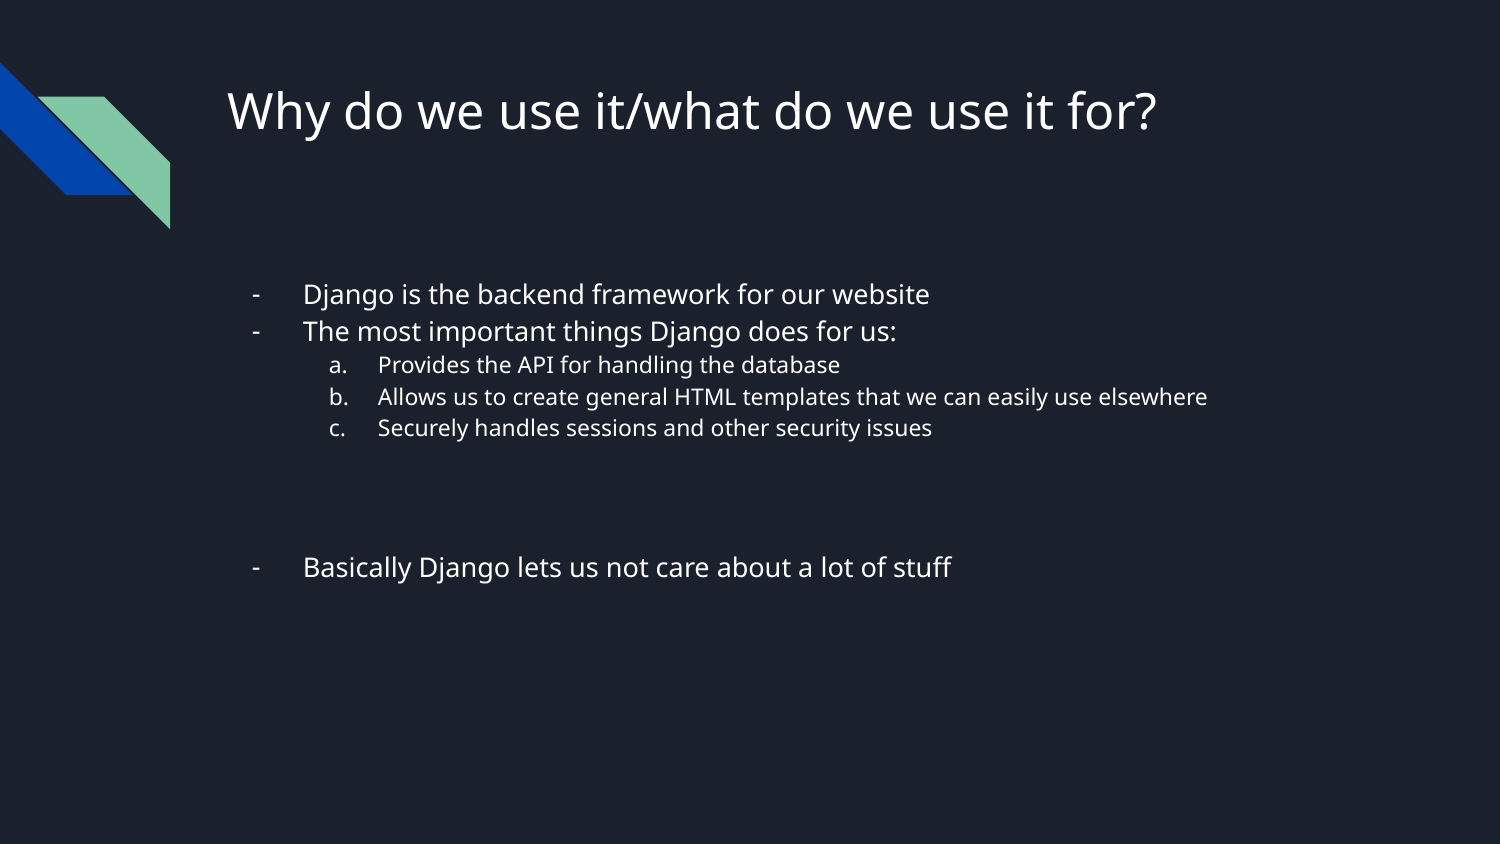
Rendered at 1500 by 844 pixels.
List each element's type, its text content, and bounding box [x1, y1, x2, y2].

title Why do we use it/what do we use it for? [212, 64, 1368, 215]
list Django is the backend framework for our website The most important things Django does for us: Provides the API for handling the database Allows us to create general HTML templates that we can easily use elsewhere Securely handles sessions and other security issues Basically Django lets us not care about a lot of stuff [212, 257, 1368, 735]
